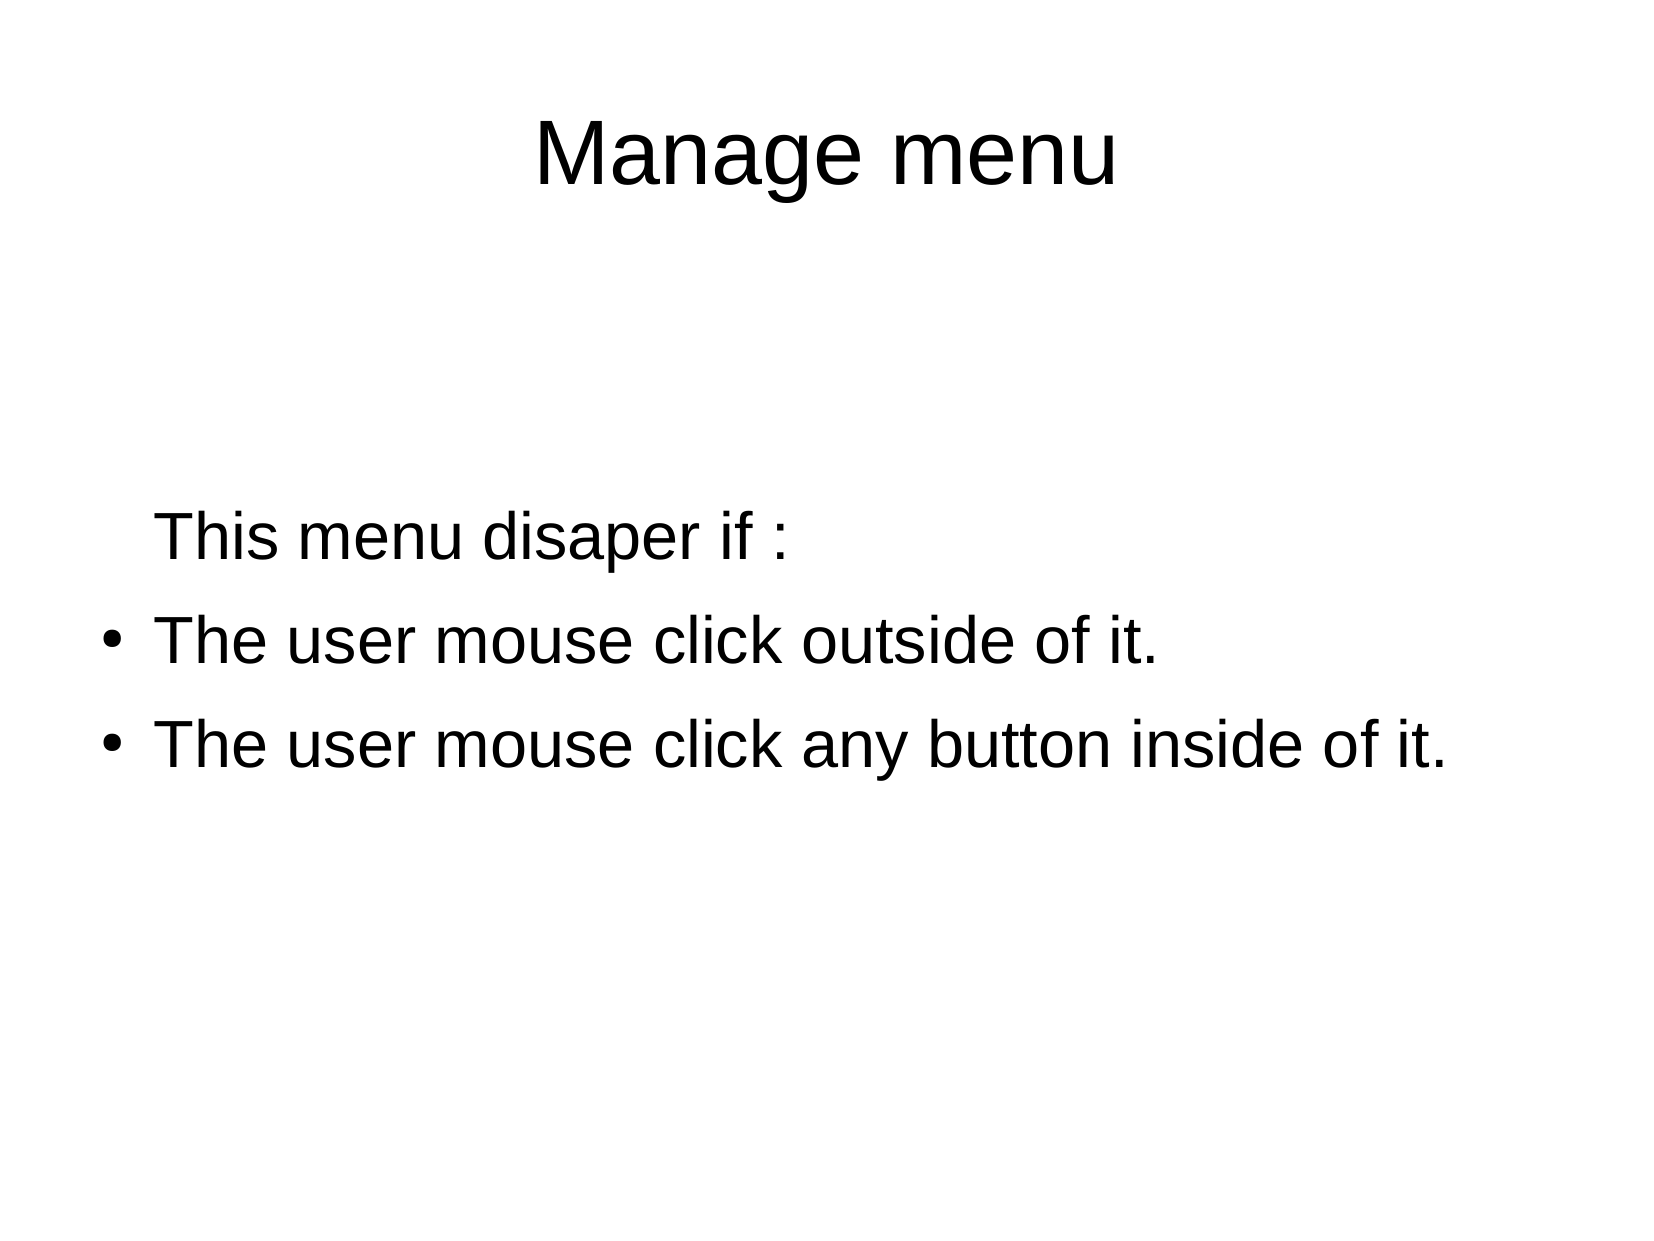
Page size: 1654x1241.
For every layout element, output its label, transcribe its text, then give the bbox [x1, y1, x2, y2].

list This menu disaper if : The user mouse click outside of it. The user mouse click any button inside of it. [82, 290, 1571, 1109]
title Manage menu [82, 49, 1571, 257]
